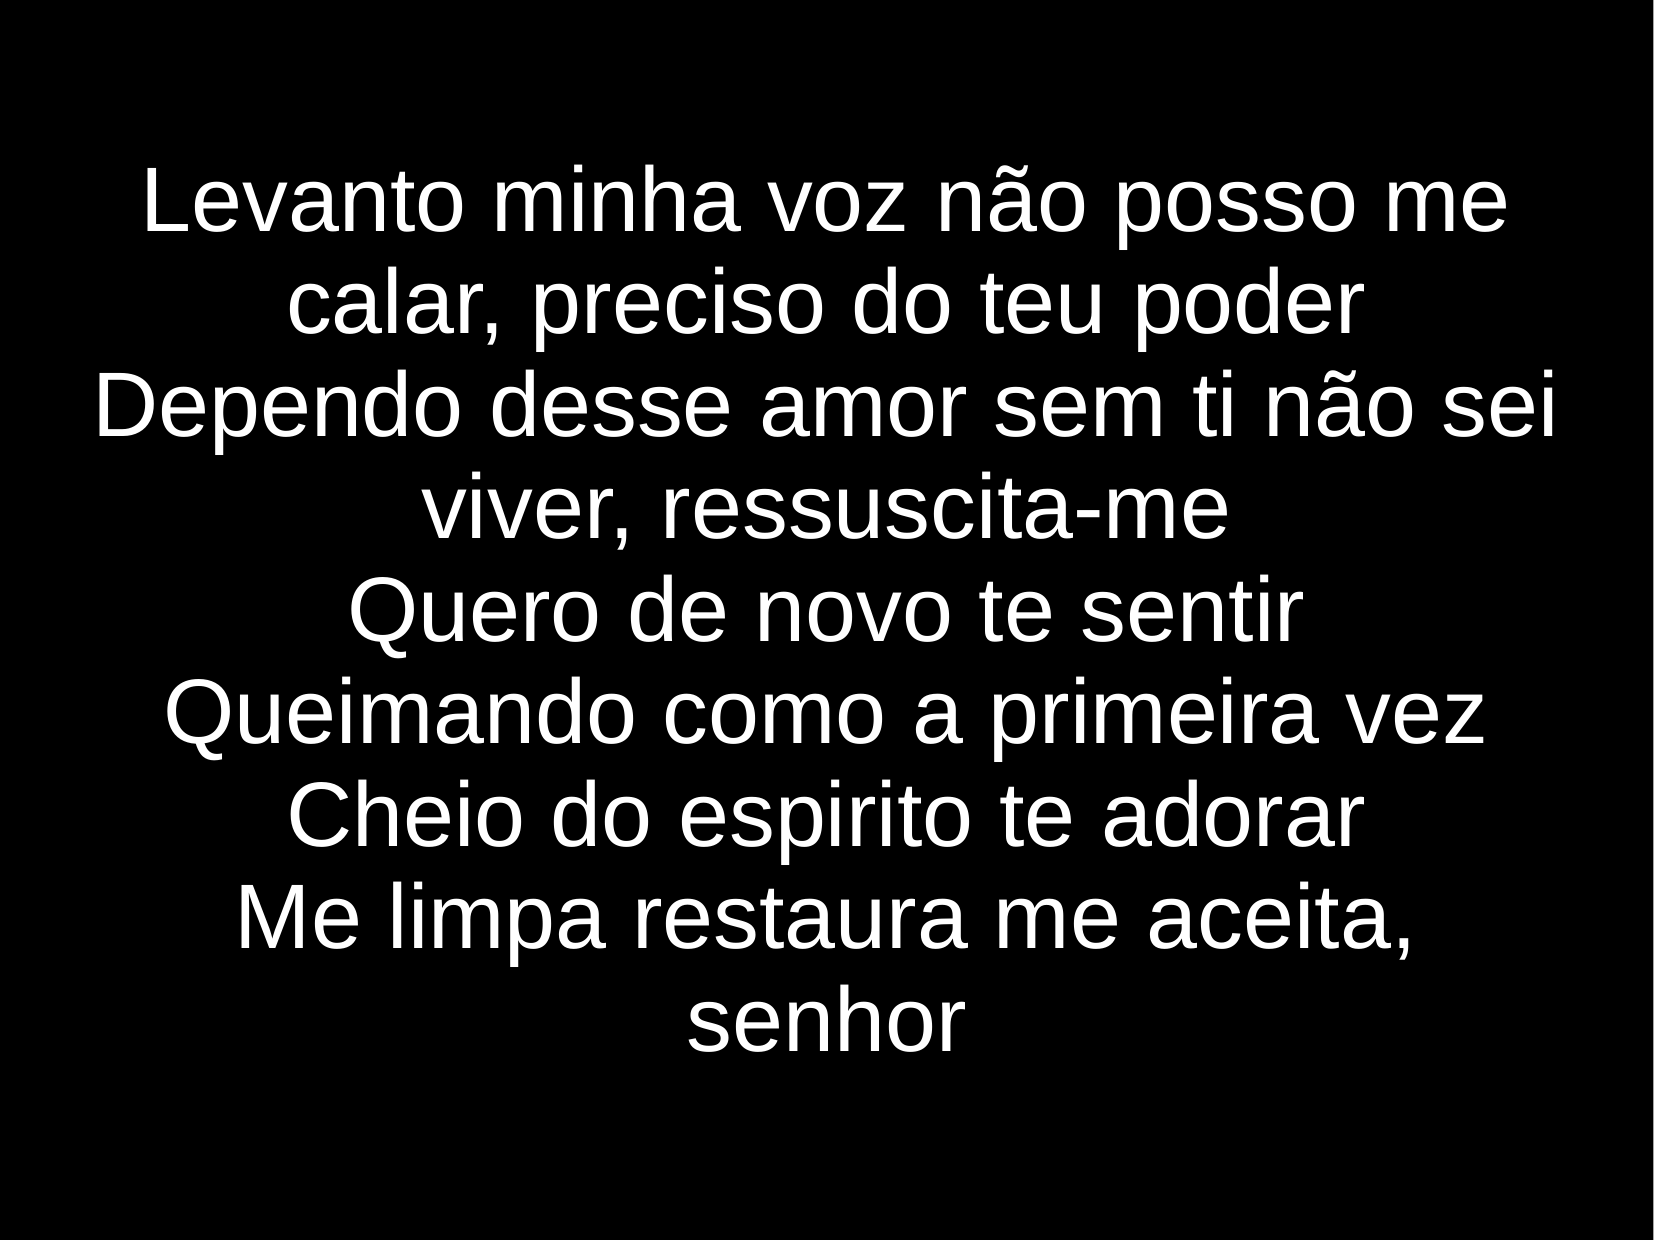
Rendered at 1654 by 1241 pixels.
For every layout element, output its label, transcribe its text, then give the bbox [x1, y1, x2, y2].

subtitle Levanto minha voz não posso me calar, preciso do teu poder Dependo desse amor sem ti não sei viver, ressuscita-me Quero de novo te sentir Queimando como a primeira vez Cheio do espirito te adorar Me limpa restaura me aceita, senhor [82, 49, 1571, 1170]
